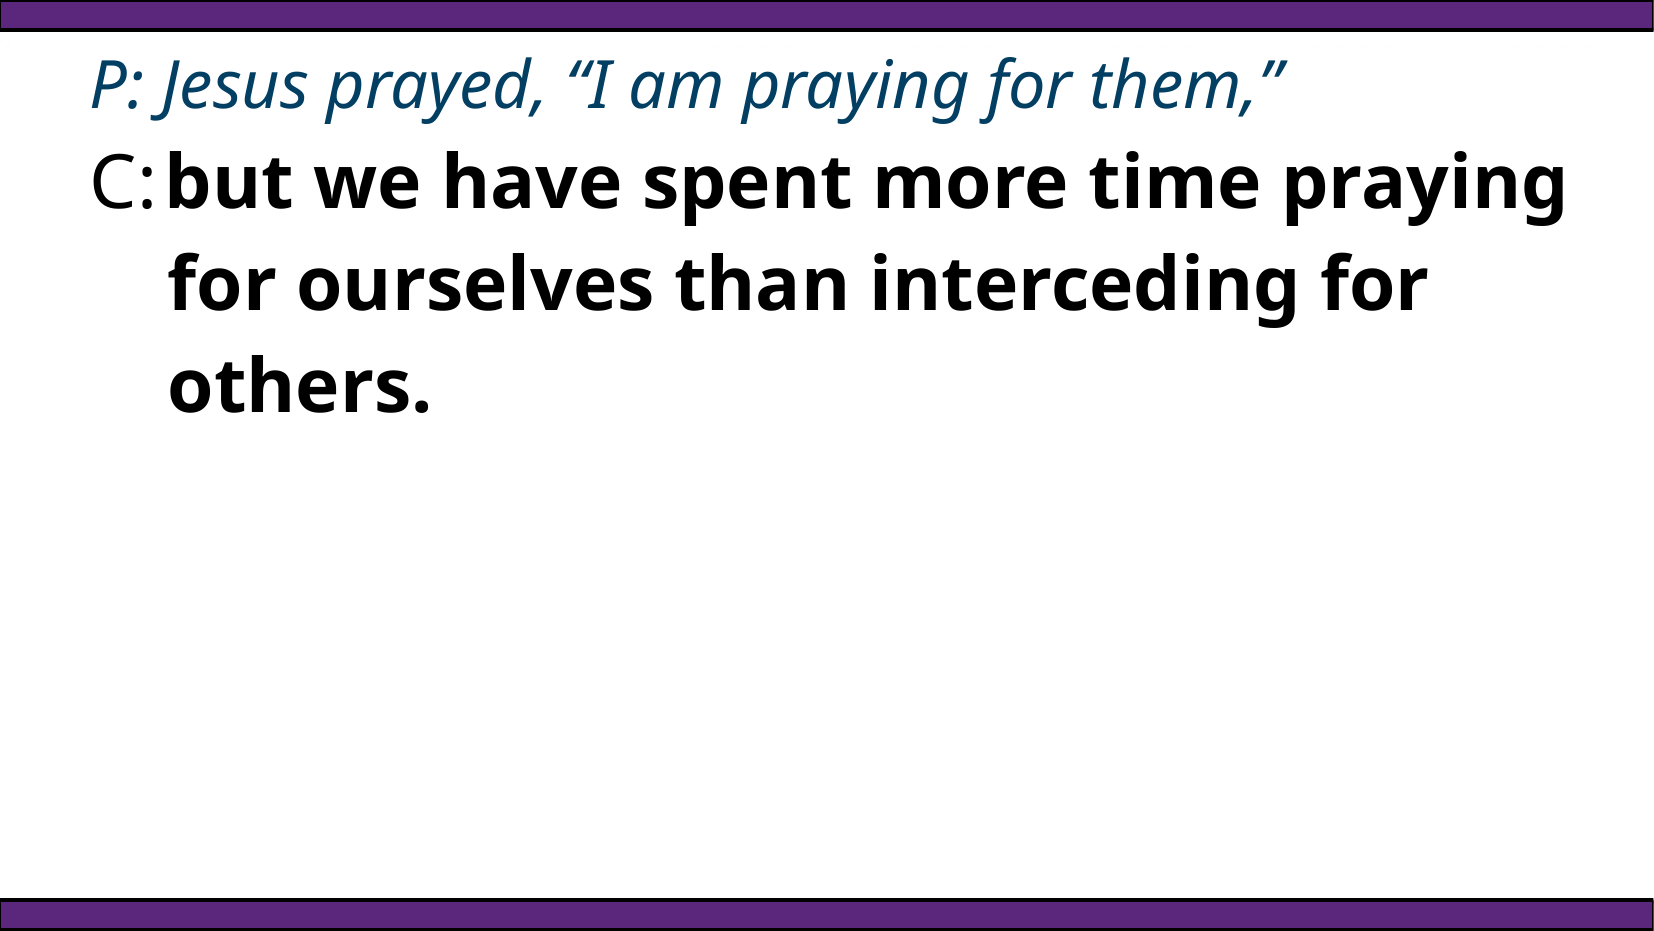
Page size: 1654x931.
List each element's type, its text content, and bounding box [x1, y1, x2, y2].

picture [0, 31, 1654, 900]
text_box P: Jesus prayed, “I am praying for them,” C: but we have spent more time praying for ourselves than interceding for others. [75, 30, 1591, 481]
text_box [0, 900, 1654, 931]
text_box [0, 0, 1654, 31]
